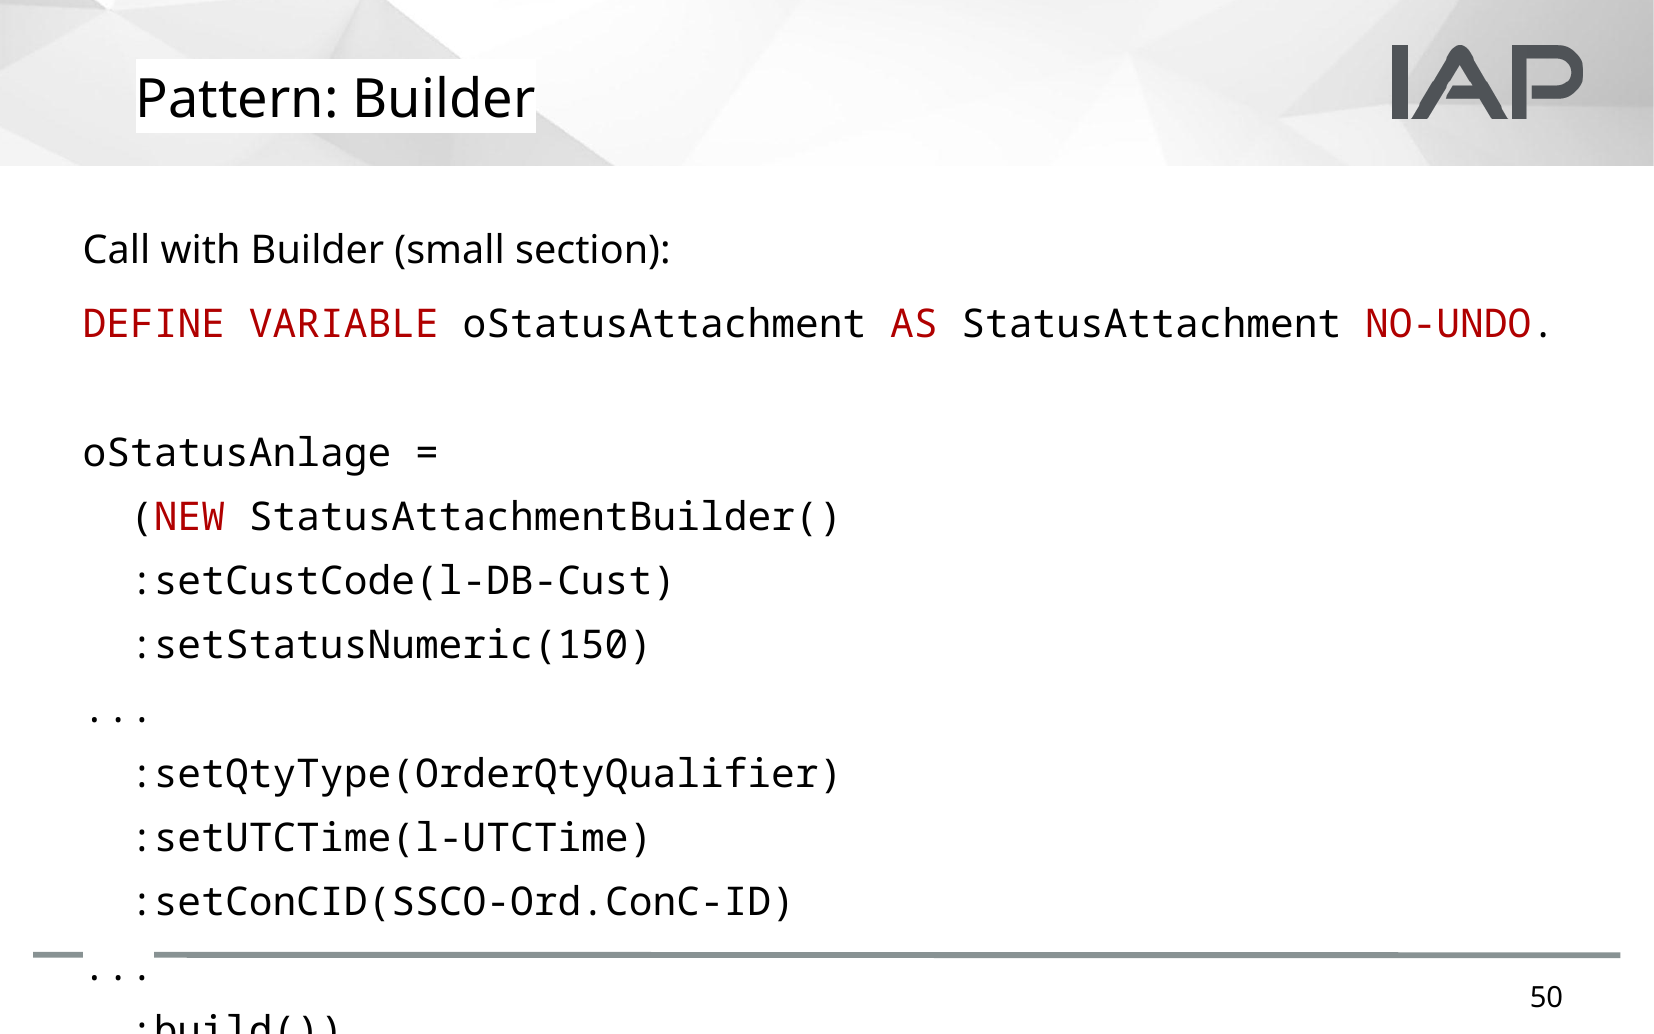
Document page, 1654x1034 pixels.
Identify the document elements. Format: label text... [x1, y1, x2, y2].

list Call with Builder (small section): [82, 221, 1571, 295]
title Pattern: Builder [135, 41, 1264, 152]
list DEFINE VARIABLE oStatusAttachment AS StatusAttachment NO-UNDO. oStatusAnlage = (NEW StatusAttachmentBuilder() :setCustCode(l-DB-Cust) :setStatusNumeric(150) ... :setQtyType(OrderQtyQualifier) :setUTCTime(l-UTCTime) :setConCID(SSCO-Ord.ConC-ID) ... :build()). [82, 295, 1571, 922]
picture [0, 0, 1654, 166]
